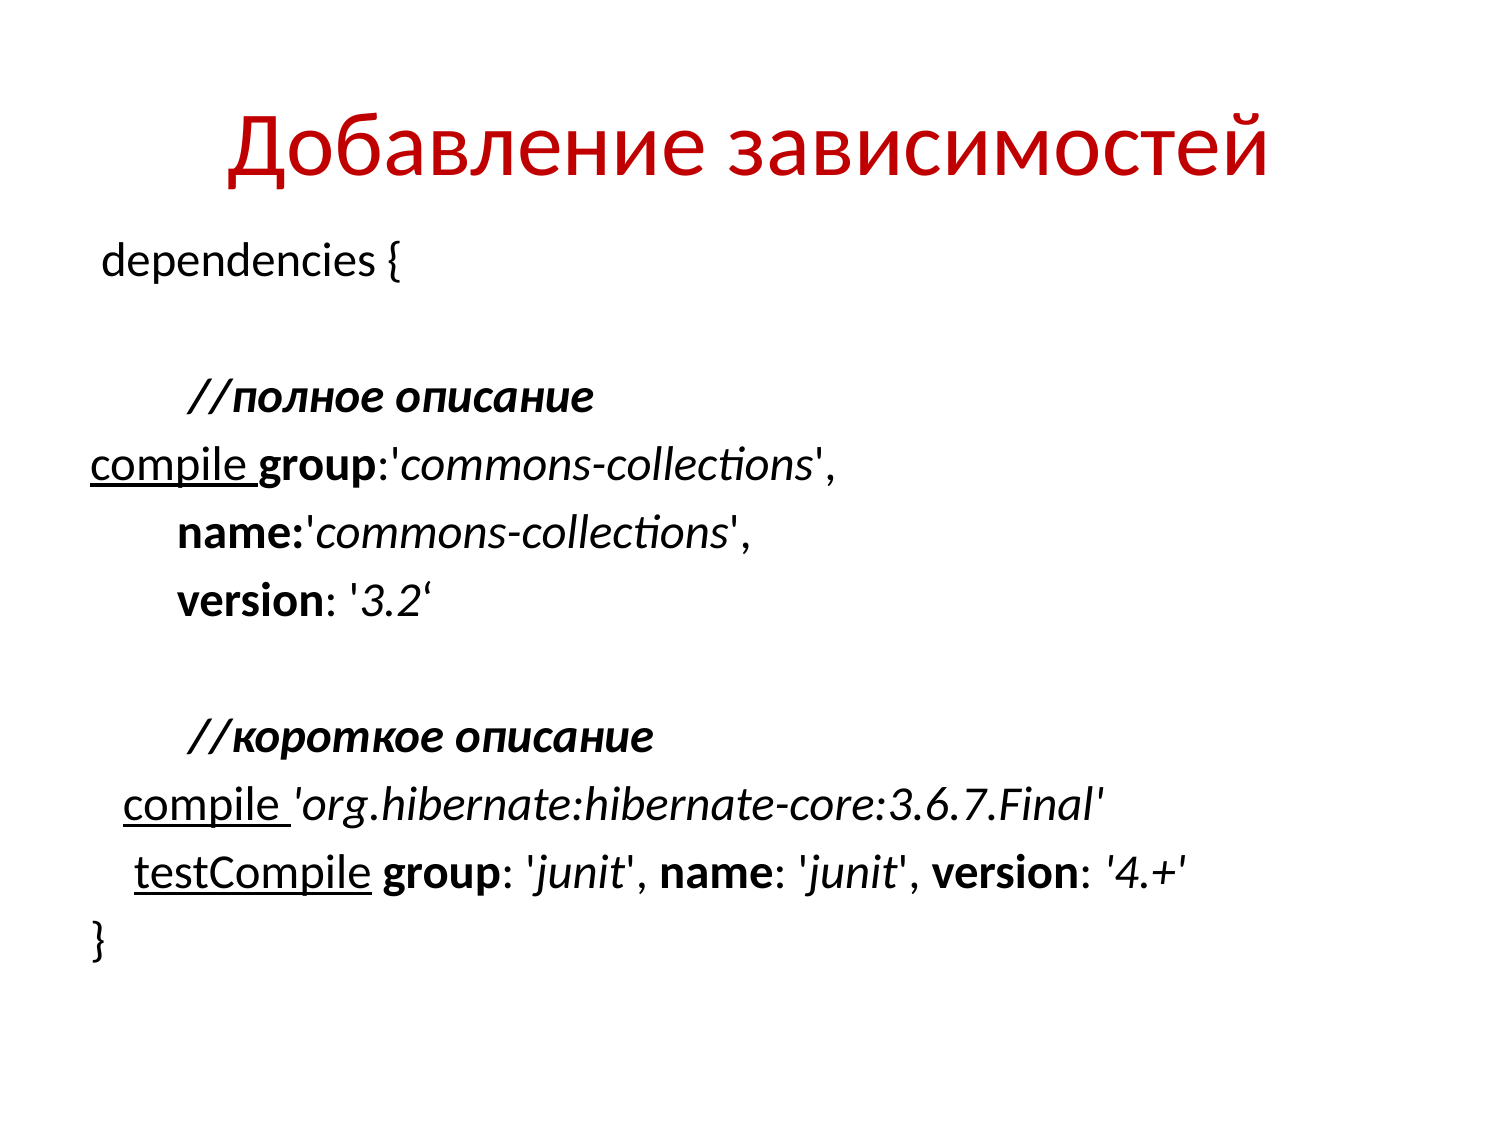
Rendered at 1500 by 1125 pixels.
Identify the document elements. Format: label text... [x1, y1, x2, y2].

list dependencies { //полное описание compile group:'commons-collections', name:'commons-collections', version: '3.2‘ //короткое описание compile 'org.hibernate:hibernate-core:3.6.7.Final' testCompile group: 'junit', name: 'junit', version: '4.+' } [75, 219, 1425, 1047]
title Добавление зависимостей [75, 45, 1425, 219]
